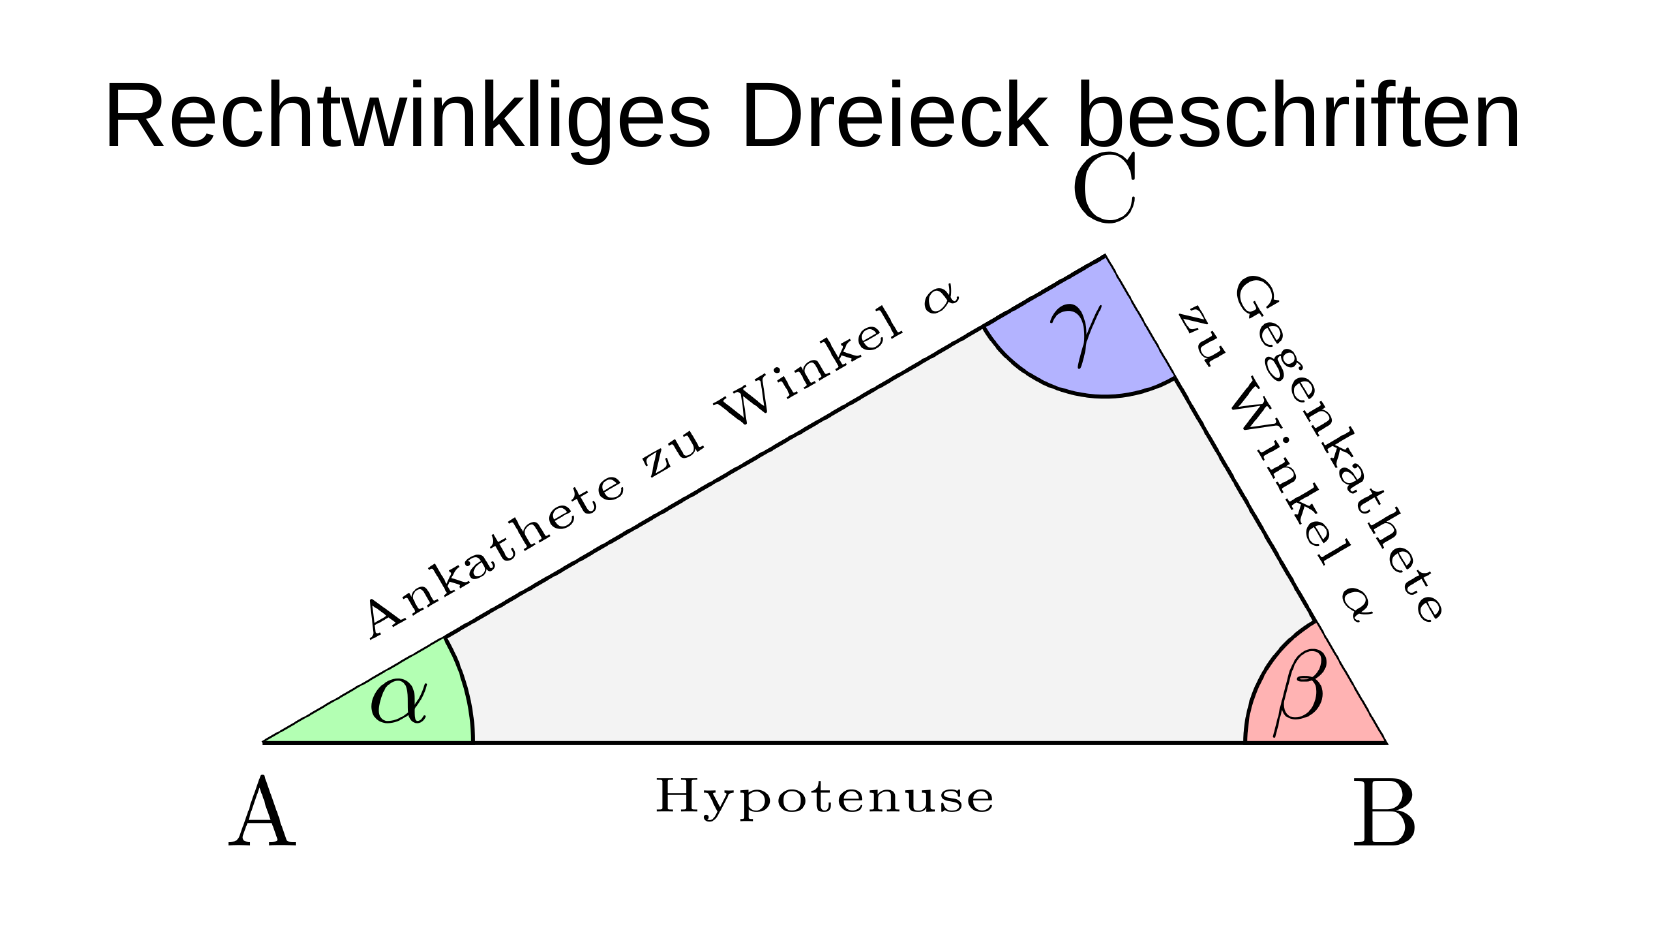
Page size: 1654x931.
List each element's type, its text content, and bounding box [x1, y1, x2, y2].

picture [206, 139, 1458, 857]
title Rechtwinkliges Dreieck beschriften [82, 37, 1571, 193]
